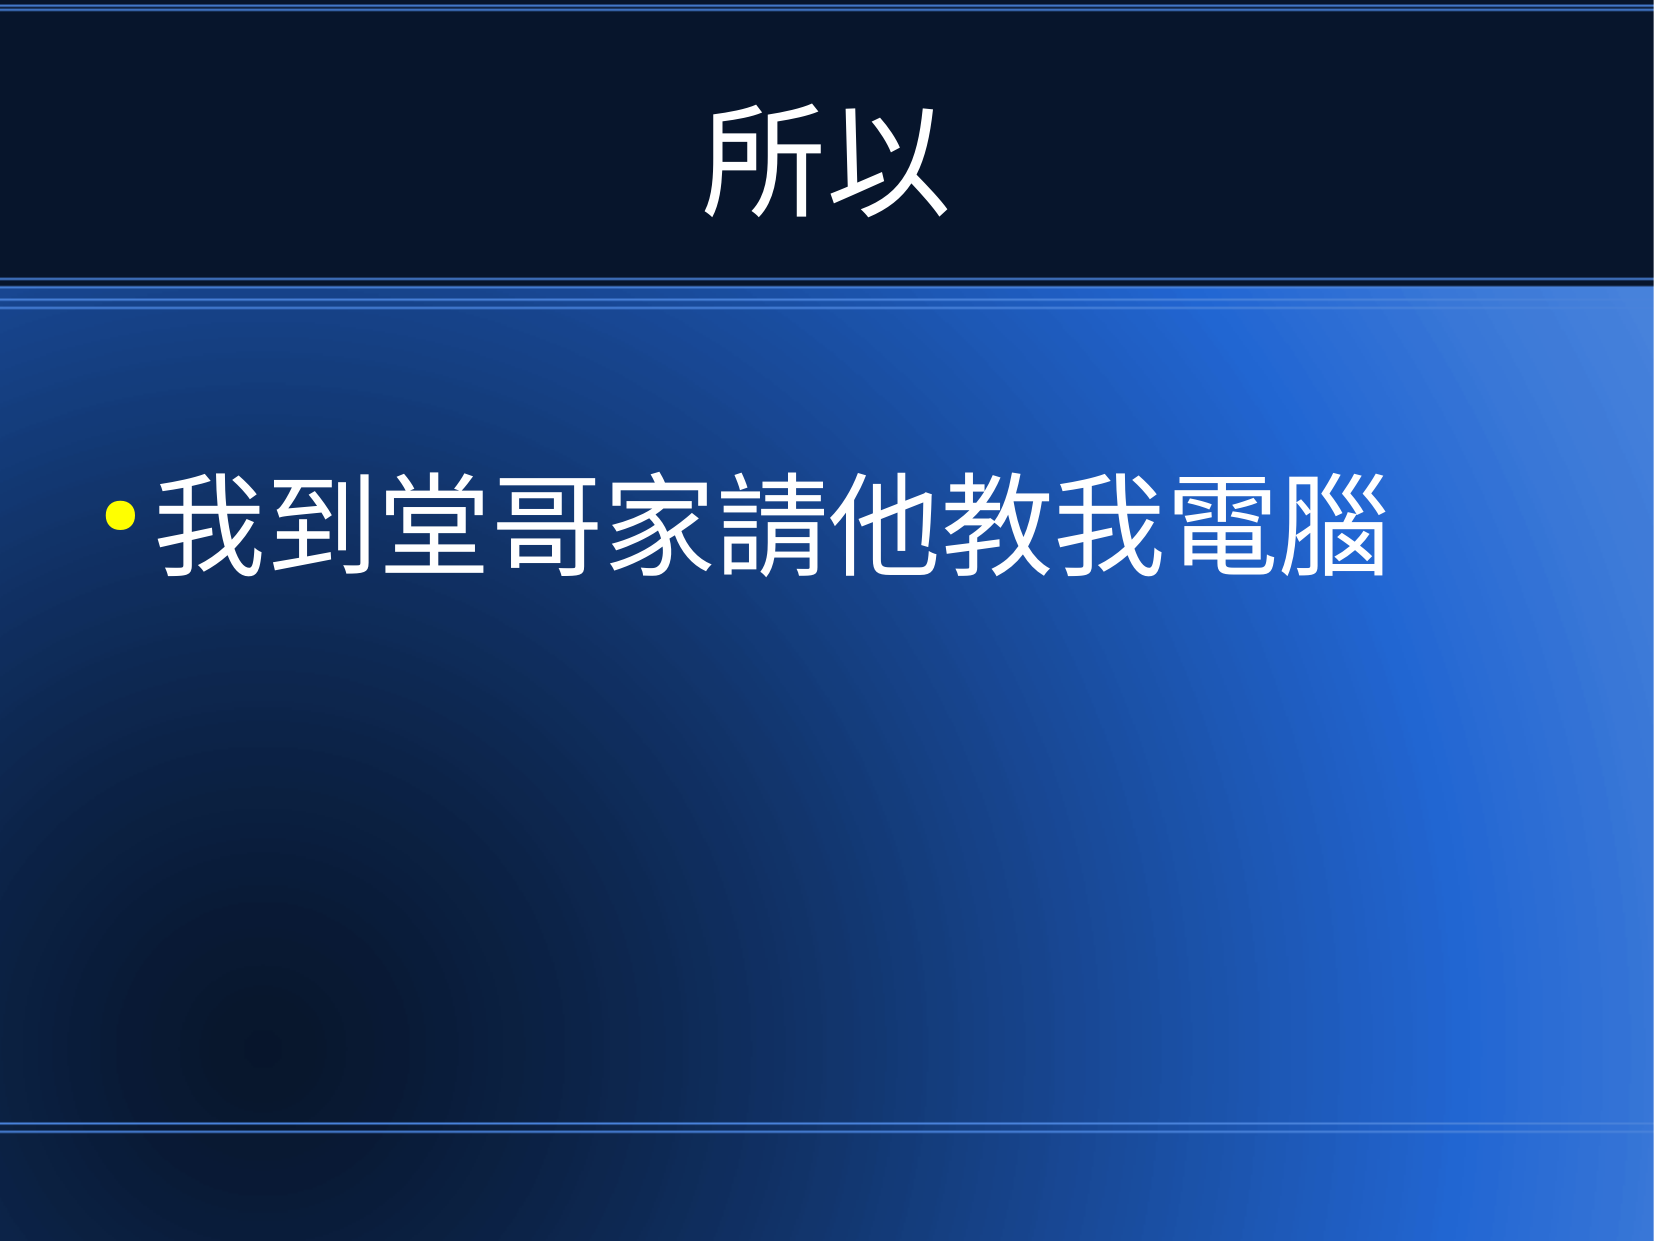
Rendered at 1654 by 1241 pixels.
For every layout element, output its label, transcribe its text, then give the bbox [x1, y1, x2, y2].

title 所以 [82, 49, 1571, 257]
picture [0, 0, 1654, 1241]
list 我到堂哥家請他教我電腦 [82, 355, 1571, 1241]
